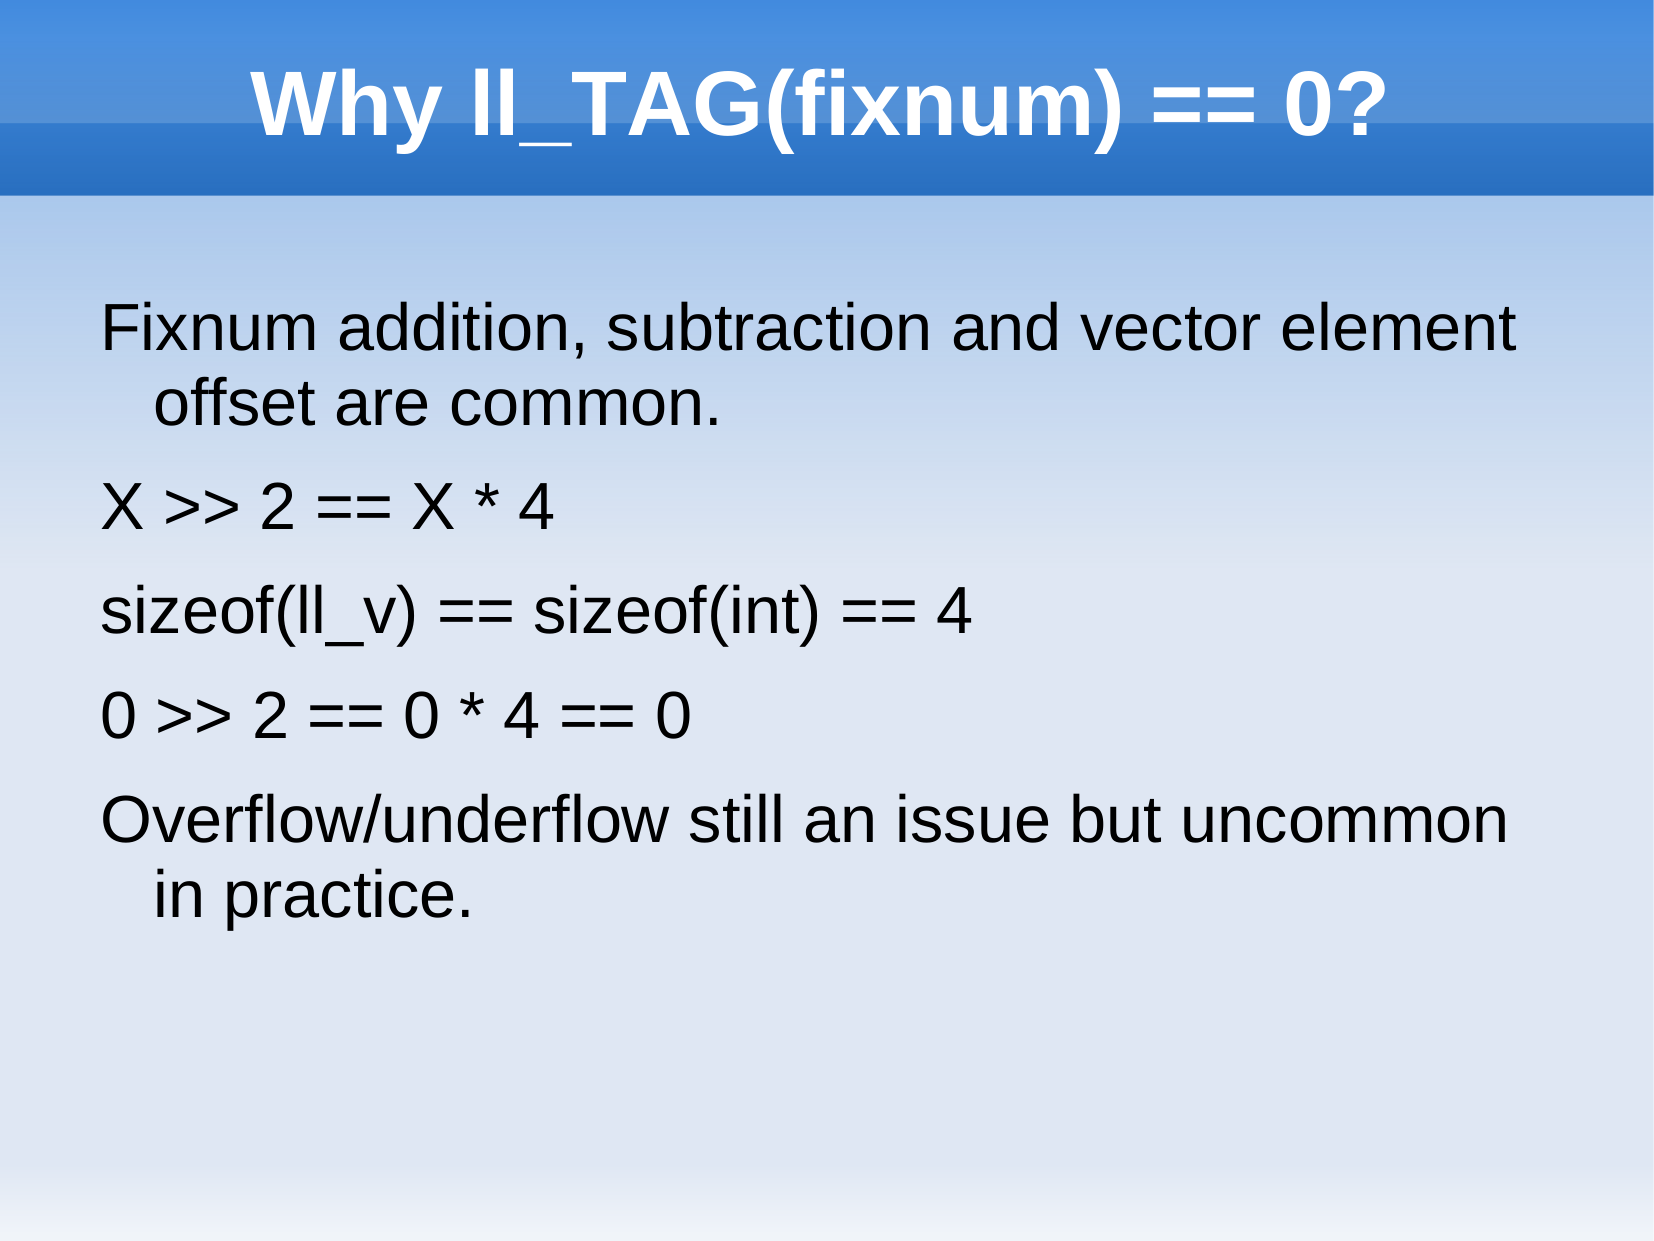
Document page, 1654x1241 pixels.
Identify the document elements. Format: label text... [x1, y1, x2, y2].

title Why ll_TAG(fixnum) == 0? [76, 0, 1565, 208]
list Fixnum addition, subtraction and vector element offset are common. X >> 2 == X * 4 sizeof(ll_v) == sizeof(int) == 4 0 >> 2 == 0 * 4 == 0 Overflow/underflow still an issue but uncommon in practice. [82, 290, 1571, 1109]
picture [0, 0, 1654, 1241]
